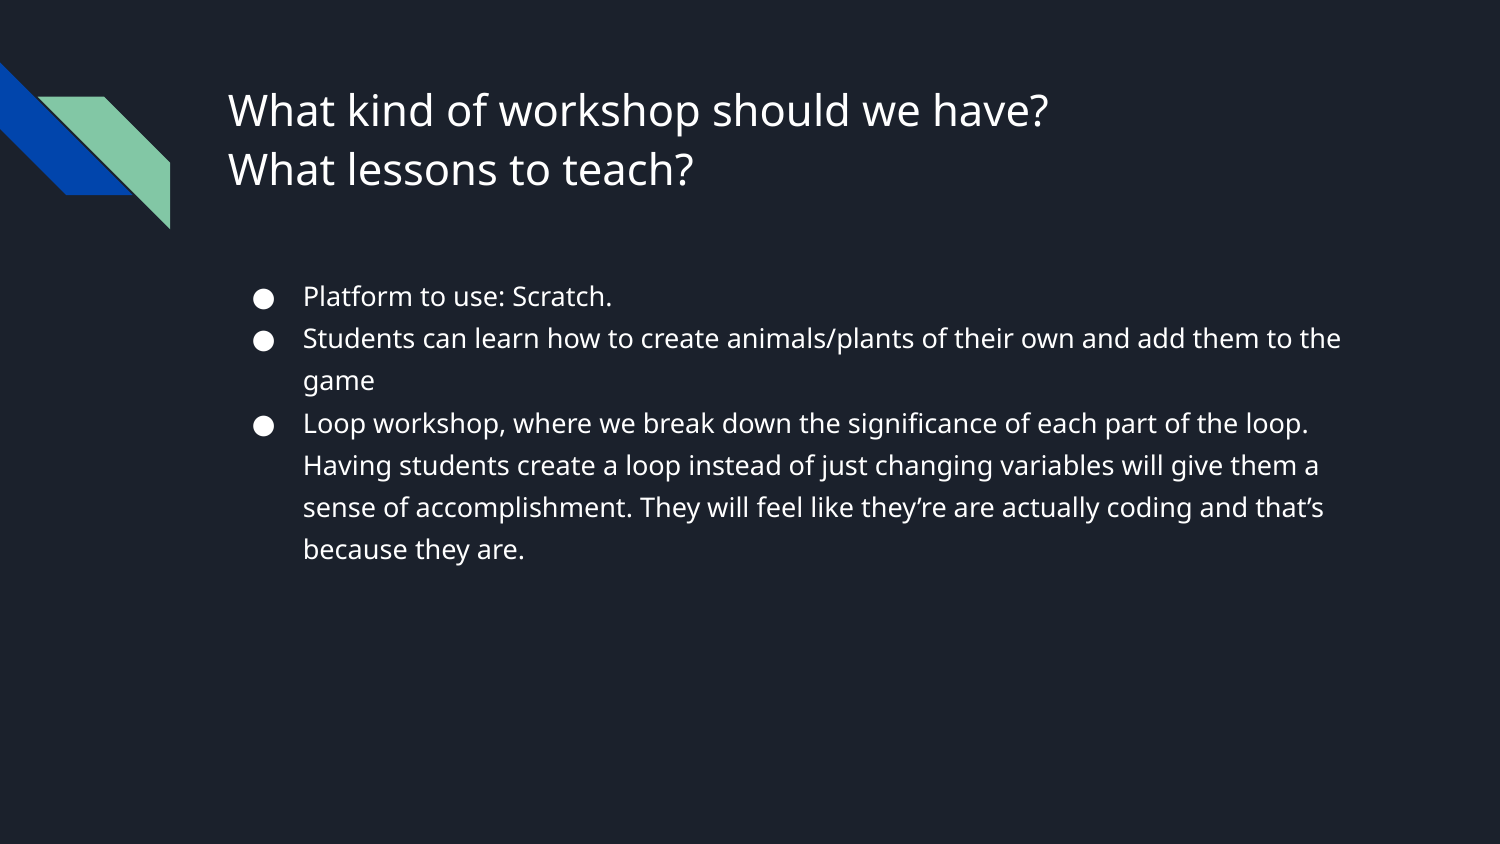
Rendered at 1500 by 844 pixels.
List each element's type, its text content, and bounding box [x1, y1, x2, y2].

list Platform to use: Scratch. Students can learn how to create animals/plants of their own and add them to the game Loop workshop, where we break down the significance of each part of the loop. Having students create a loop instead of just changing variables will give them a sense of accomplishment. They will feel like they’re are actually coding and that’s because they are. [212, 257, 1368, 735]
title What kind of workshop should we have? What lessons to teach? [212, 64, 1368, 215]
